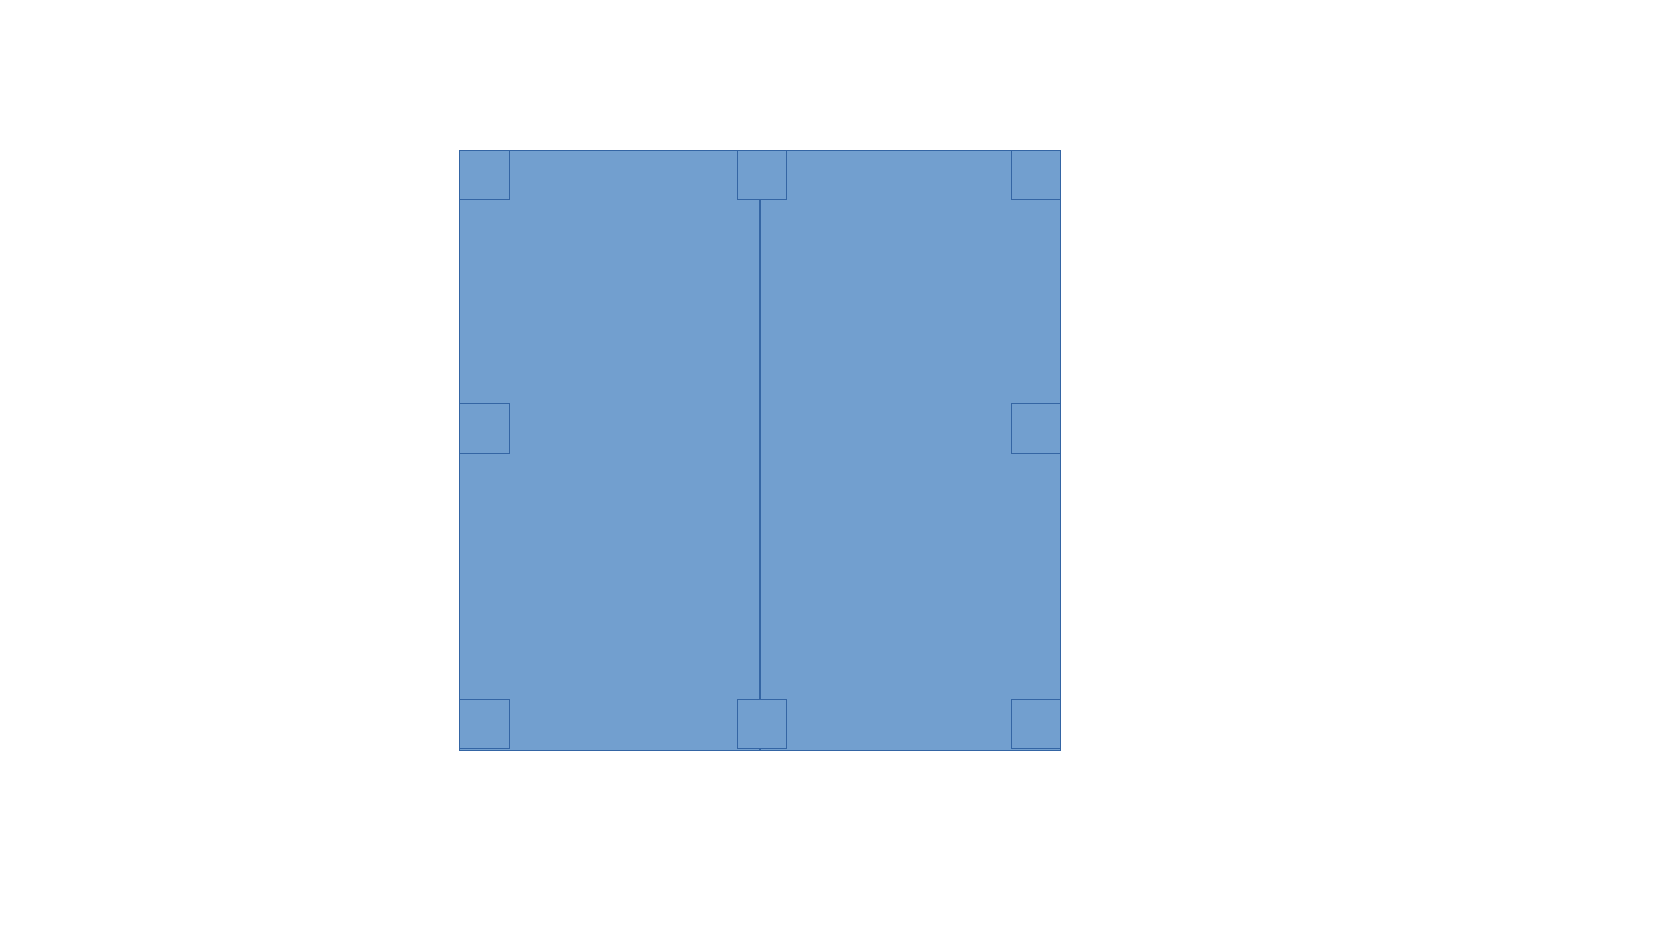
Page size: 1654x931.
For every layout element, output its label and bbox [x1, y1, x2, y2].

text_box [459, 150, 1061, 751]
